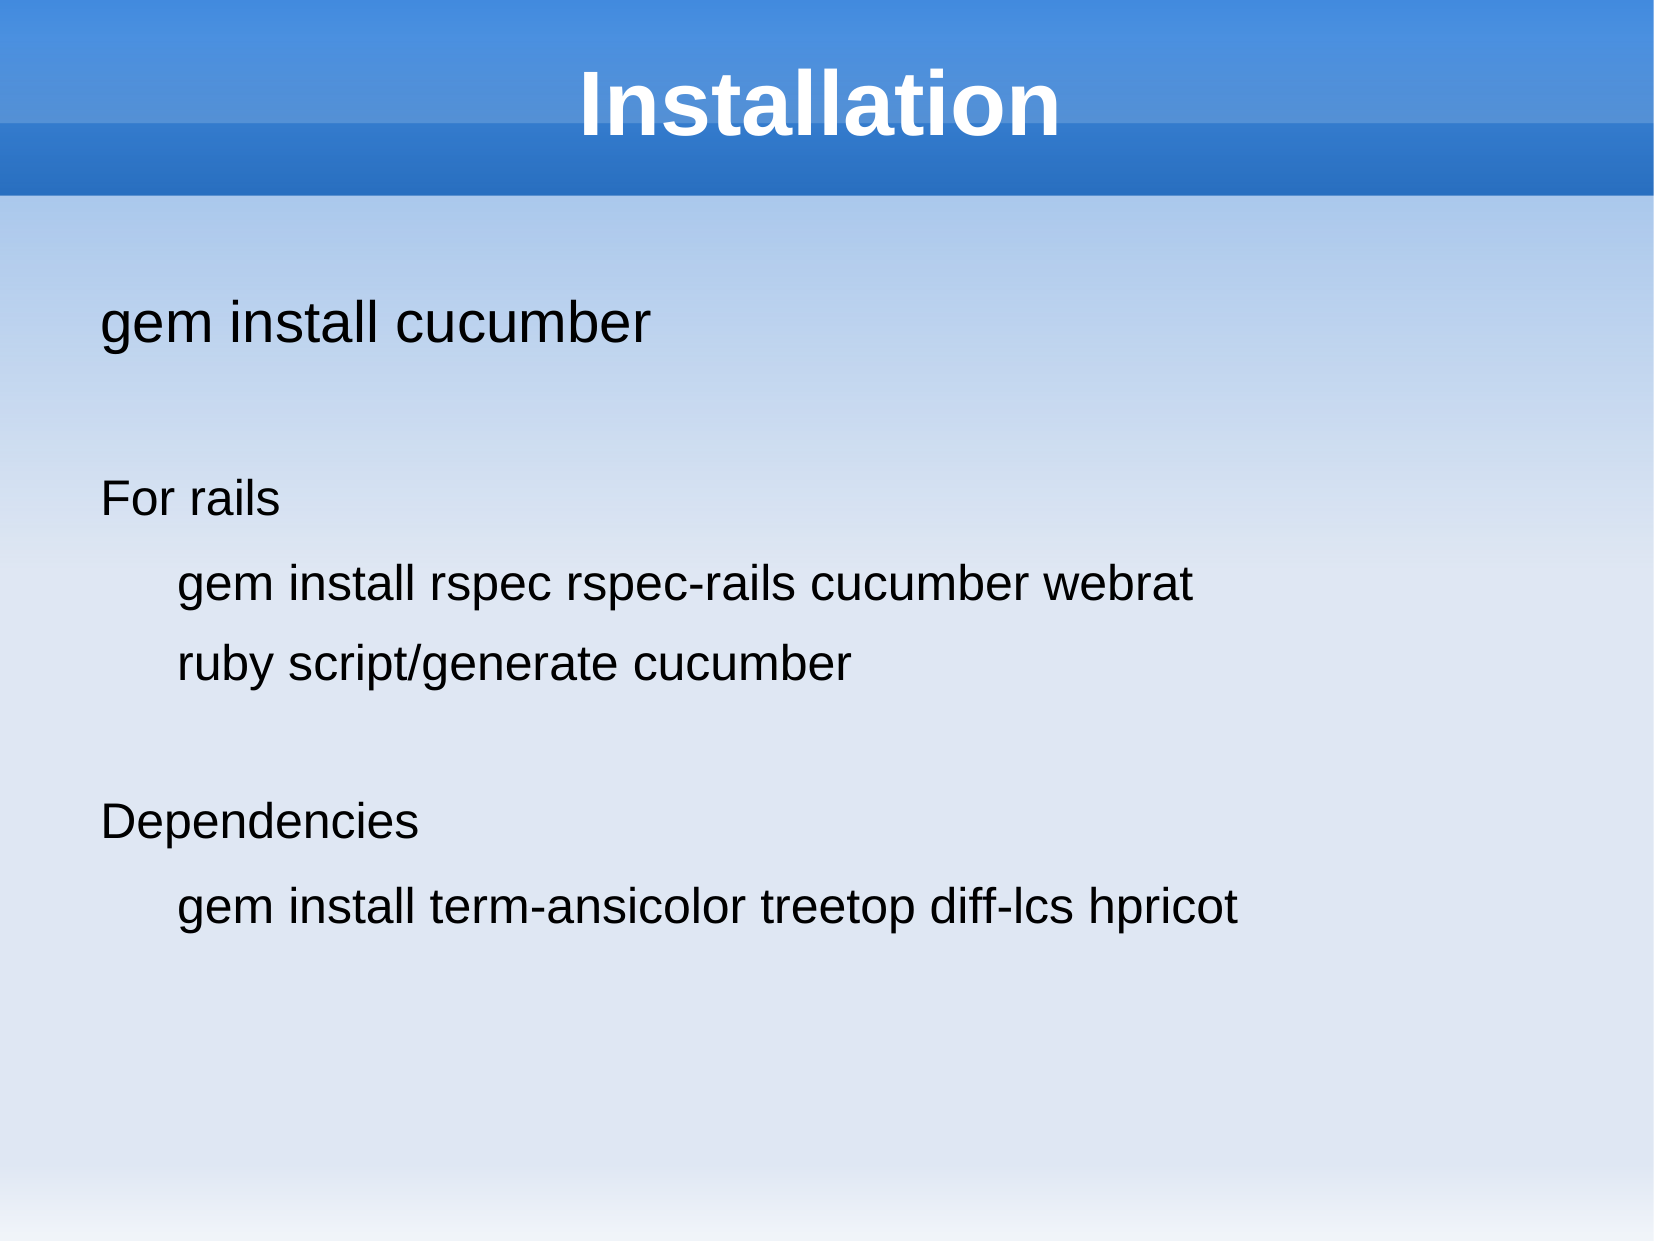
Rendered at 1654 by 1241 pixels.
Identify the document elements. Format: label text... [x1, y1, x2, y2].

picture [0, 0, 1654, 1241]
title Installation [76, 7, 1565, 200]
list gem install cucumber For rails gem install rspec rspec-rails cucumber webrat ruby script/generate cucumber Dependencies gem install term-ansicolor treetop diff-lcs hpricot [82, 290, 1571, 1094]
